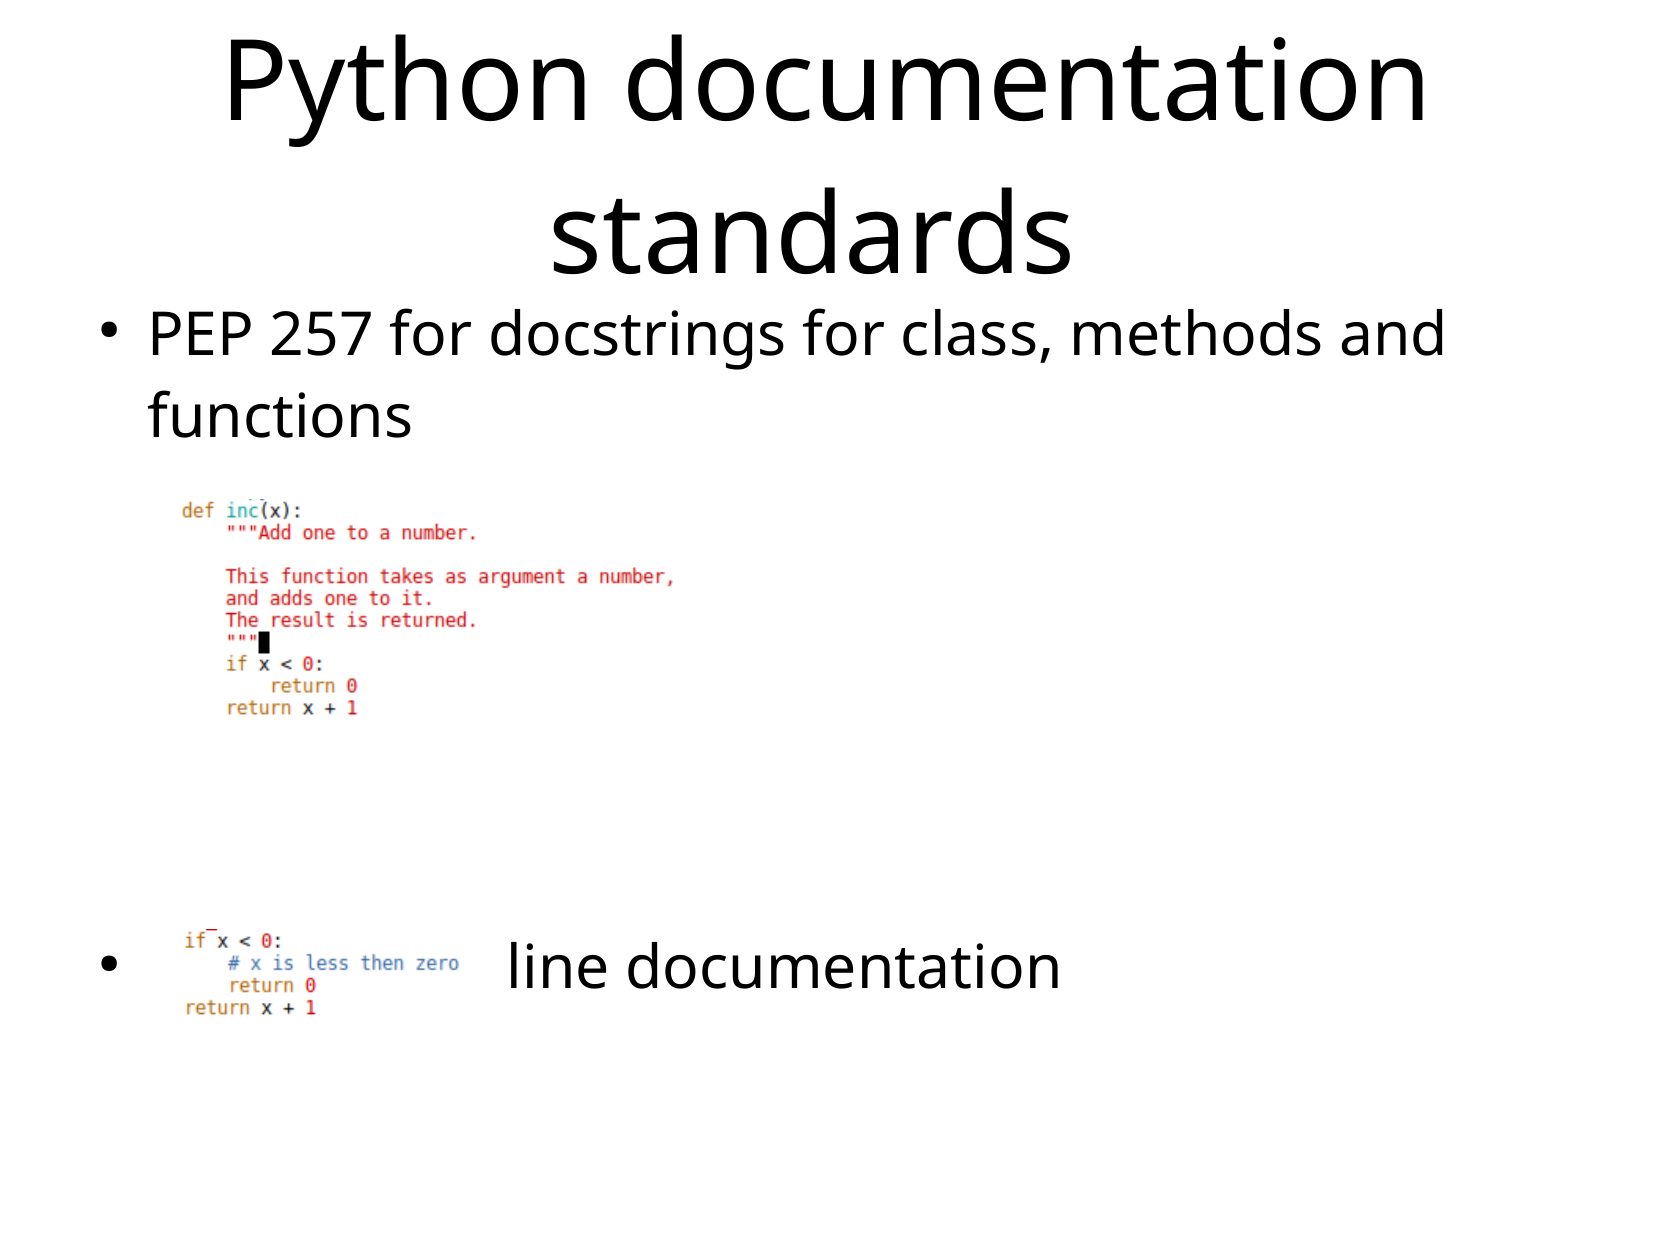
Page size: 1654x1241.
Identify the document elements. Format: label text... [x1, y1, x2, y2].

picture [142, 929, 511, 1040]
picture [182, 499, 676, 736]
title Python documentation standards [82, 49, 1571, 257]
list PEP 257 for docstrings for class, methods and functions Additional inline documentation [82, 290, 1571, 1010]
